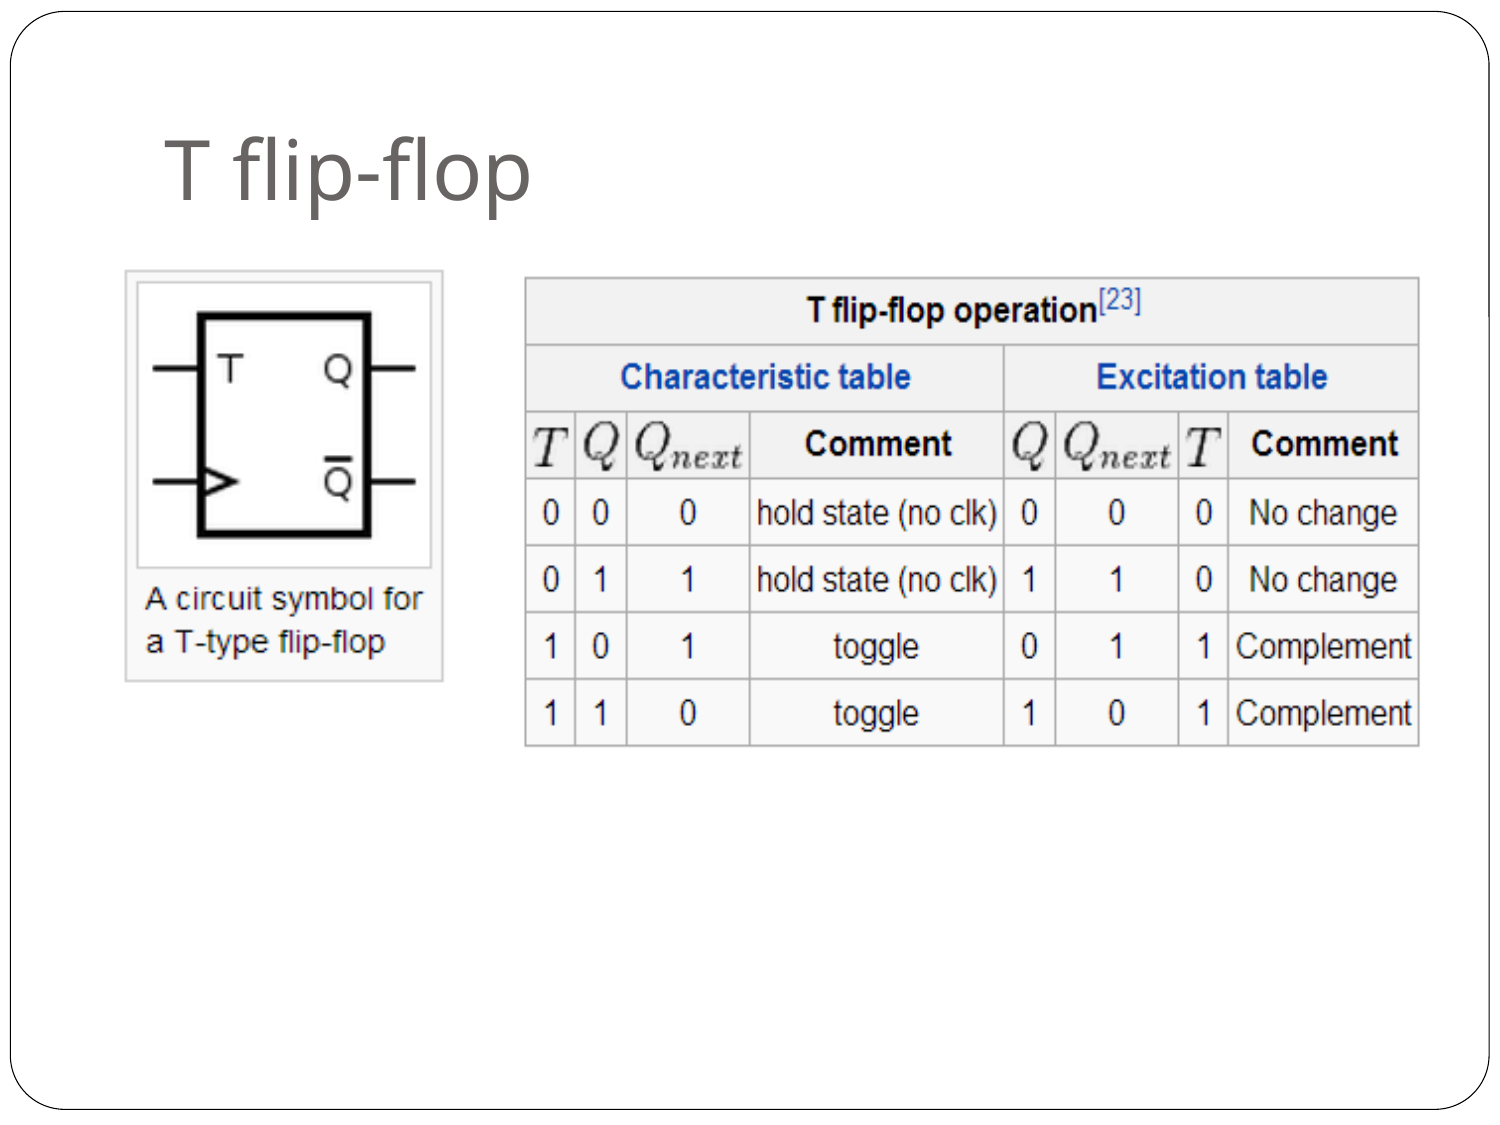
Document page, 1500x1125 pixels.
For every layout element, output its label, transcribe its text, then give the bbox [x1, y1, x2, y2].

picture [519, 271, 1430, 756]
picture [123, 266, 449, 686]
title T flip-flop [150, 9, 1426, 233]
